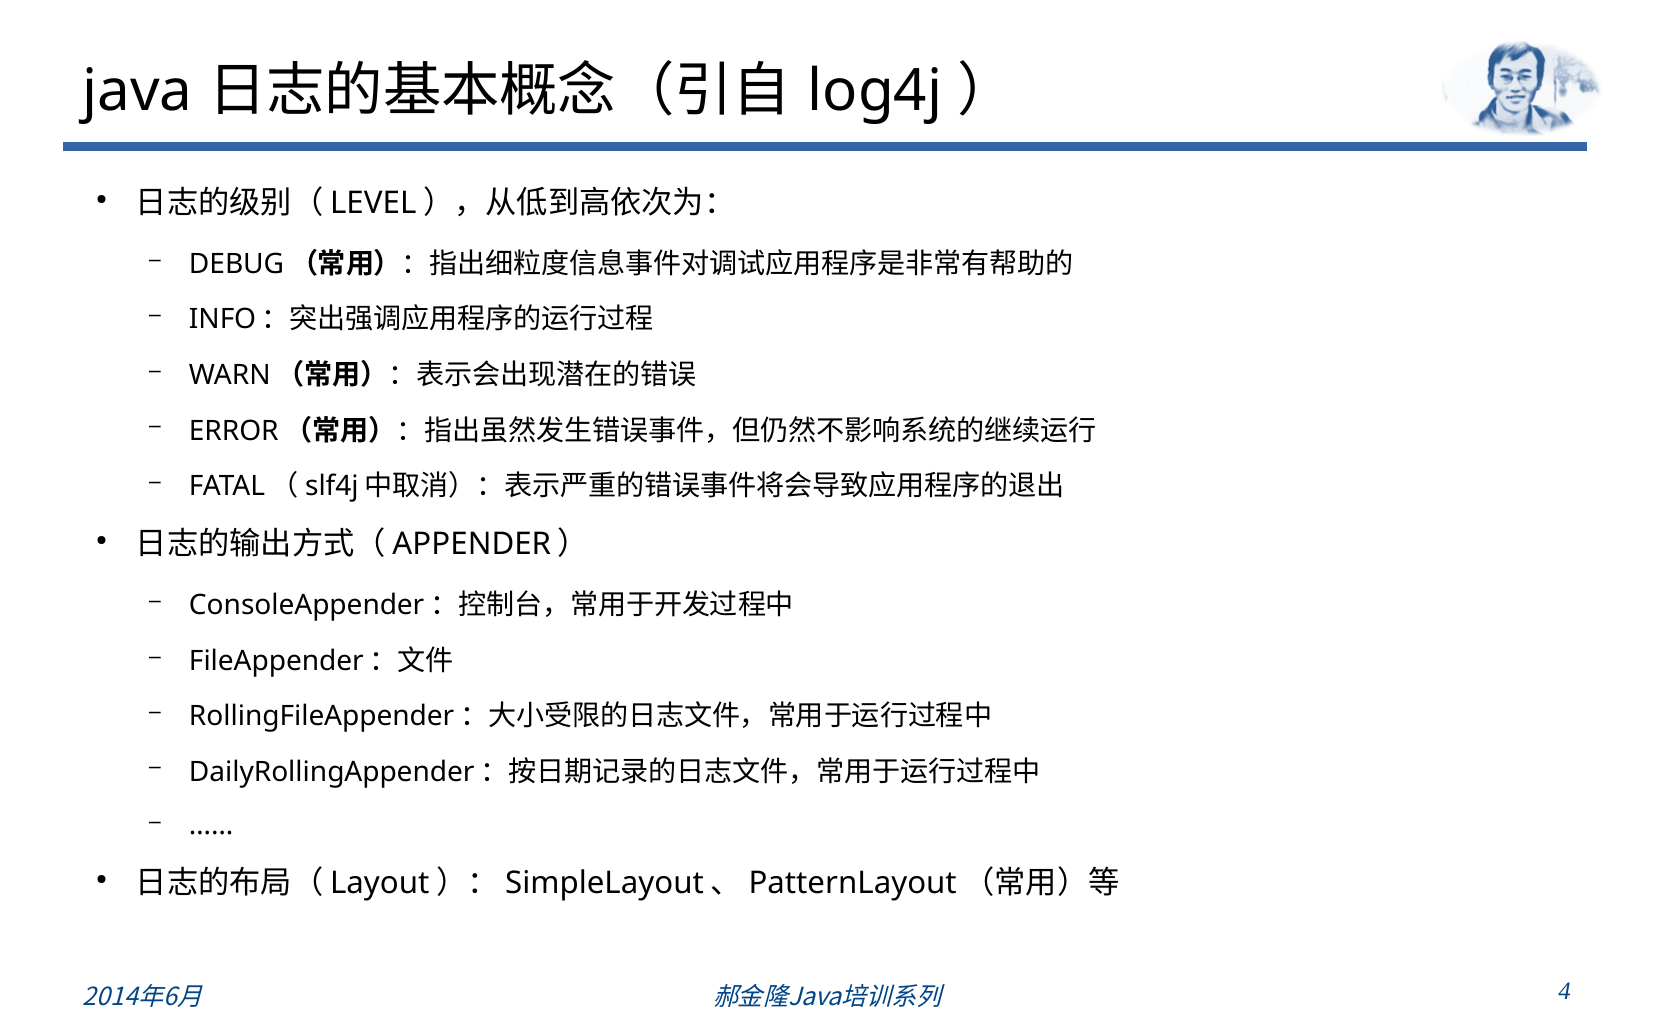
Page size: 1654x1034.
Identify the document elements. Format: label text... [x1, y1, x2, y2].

title java日志的基本概念（引自log4j） [82, 41, 1571, 130]
list 日志的级别（LEVEL），从低到高依次为： DEBUG（常用）：指出细粒度信息事件对调试应用程序是非常有帮助的 INFO：突出强调应用程序的运行过程 WARN（常用）：表示会出现潜在的错误 ERROR（常用）：指出虽然发生错误事件，但仍然不影响系统的继续运行 FATAL（slf4j中取消）：表示严重的错误事件将会导致应用程序的退出 日志的输出方式（APPENDER） ConsoleAppender：控制台，常用于开发过程中 FileAppender：文件 RollingFileAppender：大小受限的日志文件，常用于运行过程中 DailyRollingAppender：按日期记录的日志文件，常用于运行过程中 …… 日志的布局（Layout）：SimpleLayout、PatternLayout（常用）等 [82, 177, 1571, 910]
picture [1440, 41, 1604, 136]
